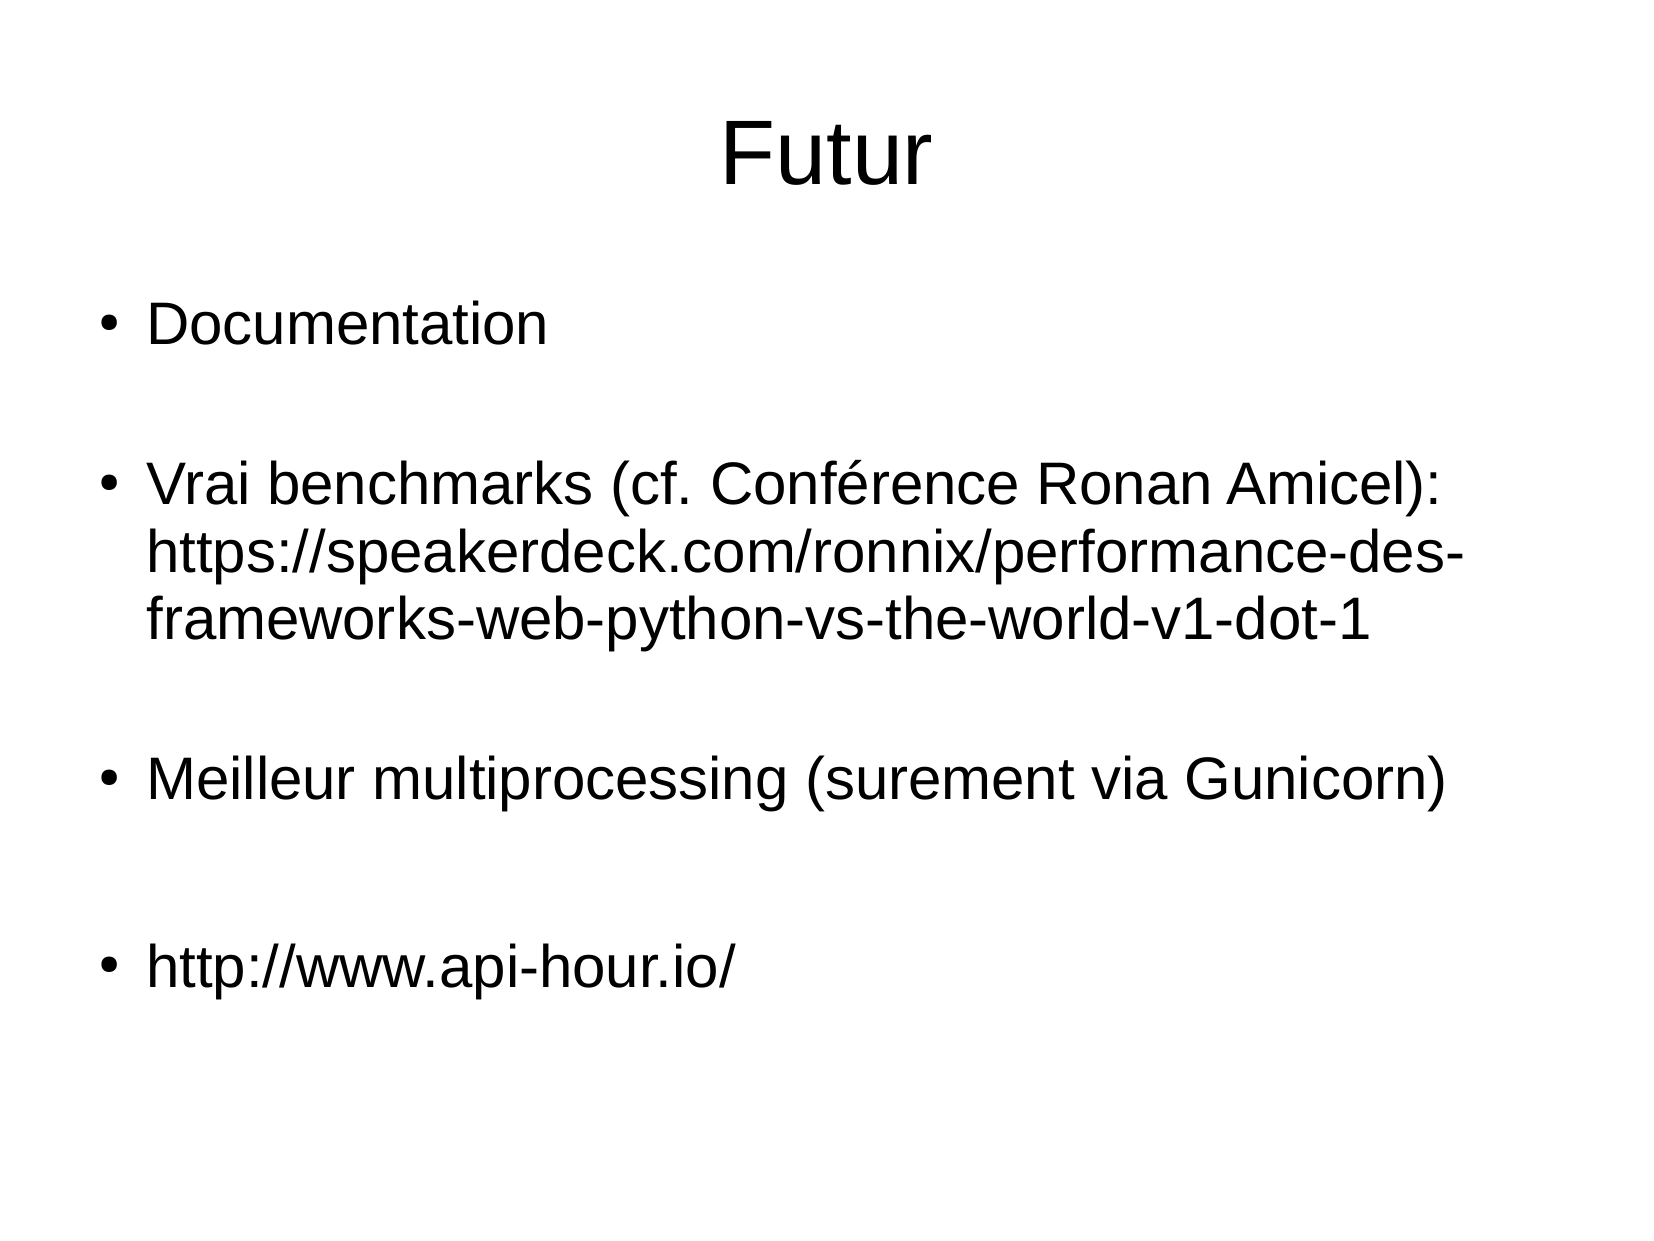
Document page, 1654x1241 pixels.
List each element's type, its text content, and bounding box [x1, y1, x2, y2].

title Futur [82, 49, 1571, 257]
list Documentation Vrai benchmarks (cf. Conférence Ronan Amicel): https://speakerdeck.com/ronnix/performance-des-frameworks-web-python-vs-the-world-v1-dot-1 Meilleur multiprocessing (surement via Gunicorn) http://www.api-hour.io/ [82, 290, 1571, 1010]
